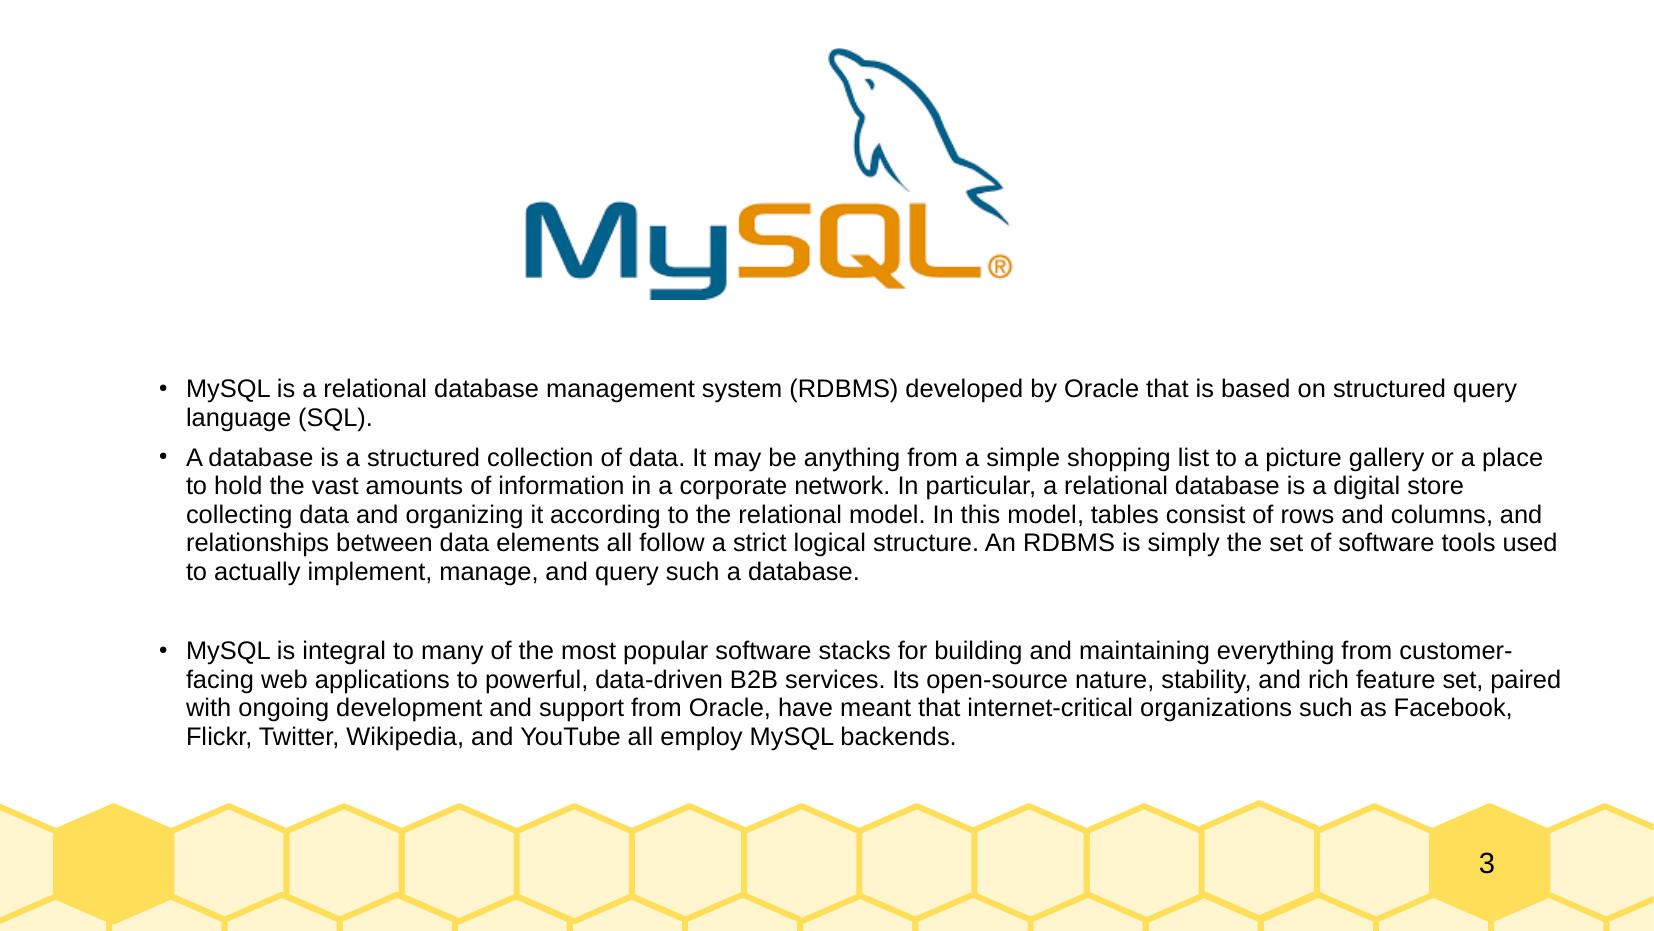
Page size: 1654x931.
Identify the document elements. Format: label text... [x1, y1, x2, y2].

picture [525, 48, 1013, 301]
list MySQL is a relational database management system (RDBMS) developed by Oracle that is based on structured query language (SQL). A database is a structured collection of data. It may be anything from a simple shopping list to a picture gallery or a place to hold the vast amounts of information in a corporate network. In particular, a relational database is a digital store collecting data and organizing it according to the relational model. In this model, tables consist of rows and columns, and relationships between data elements all follow a strict logical structure. An RDBMS is simply the set of software tools used to actually implement, manage, and query such a database. MySQL is integral to many of the most popular software stacks for building and maintaining everything from customer-facing web applications to powerful, data-driven B2B services. Its open-source nature, stability, and rich feature set, paired with ongoing development and support from Oracle, have meant that internet-critical organizations such as Facebook, Flickr, Twitter, Wikipedia, and YouTube all employ MySQL backends. [150, 375, 1571, 758]
title [75, 37, 1564, 338]
